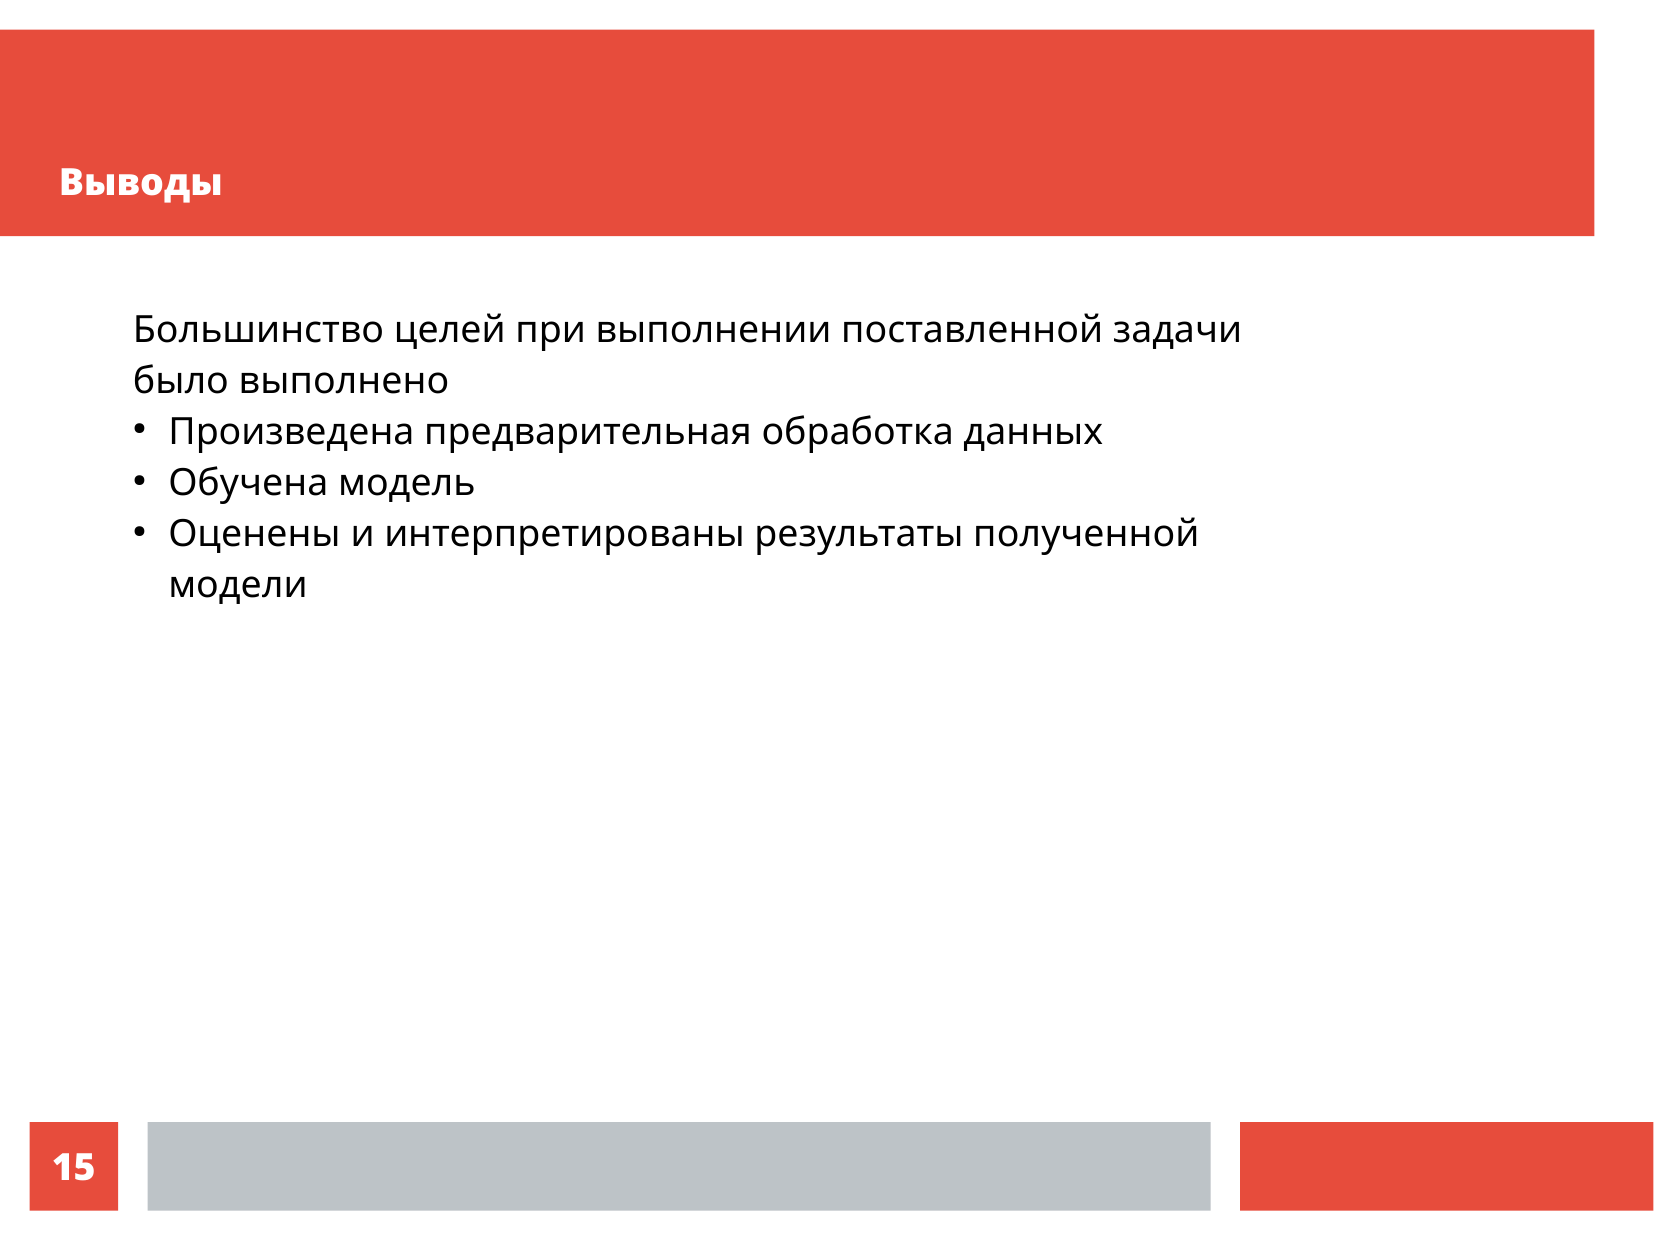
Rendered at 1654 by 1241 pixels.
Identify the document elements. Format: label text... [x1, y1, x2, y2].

text_box Большинство целей при выполнении поставленной задачи было выполнено Произведена предварительная обработка данных Обучена модель Оценены и интерпретированы результаты полученной модели [118, 295, 1323, 579]
title Выводы [59, 59, 1595, 207]
